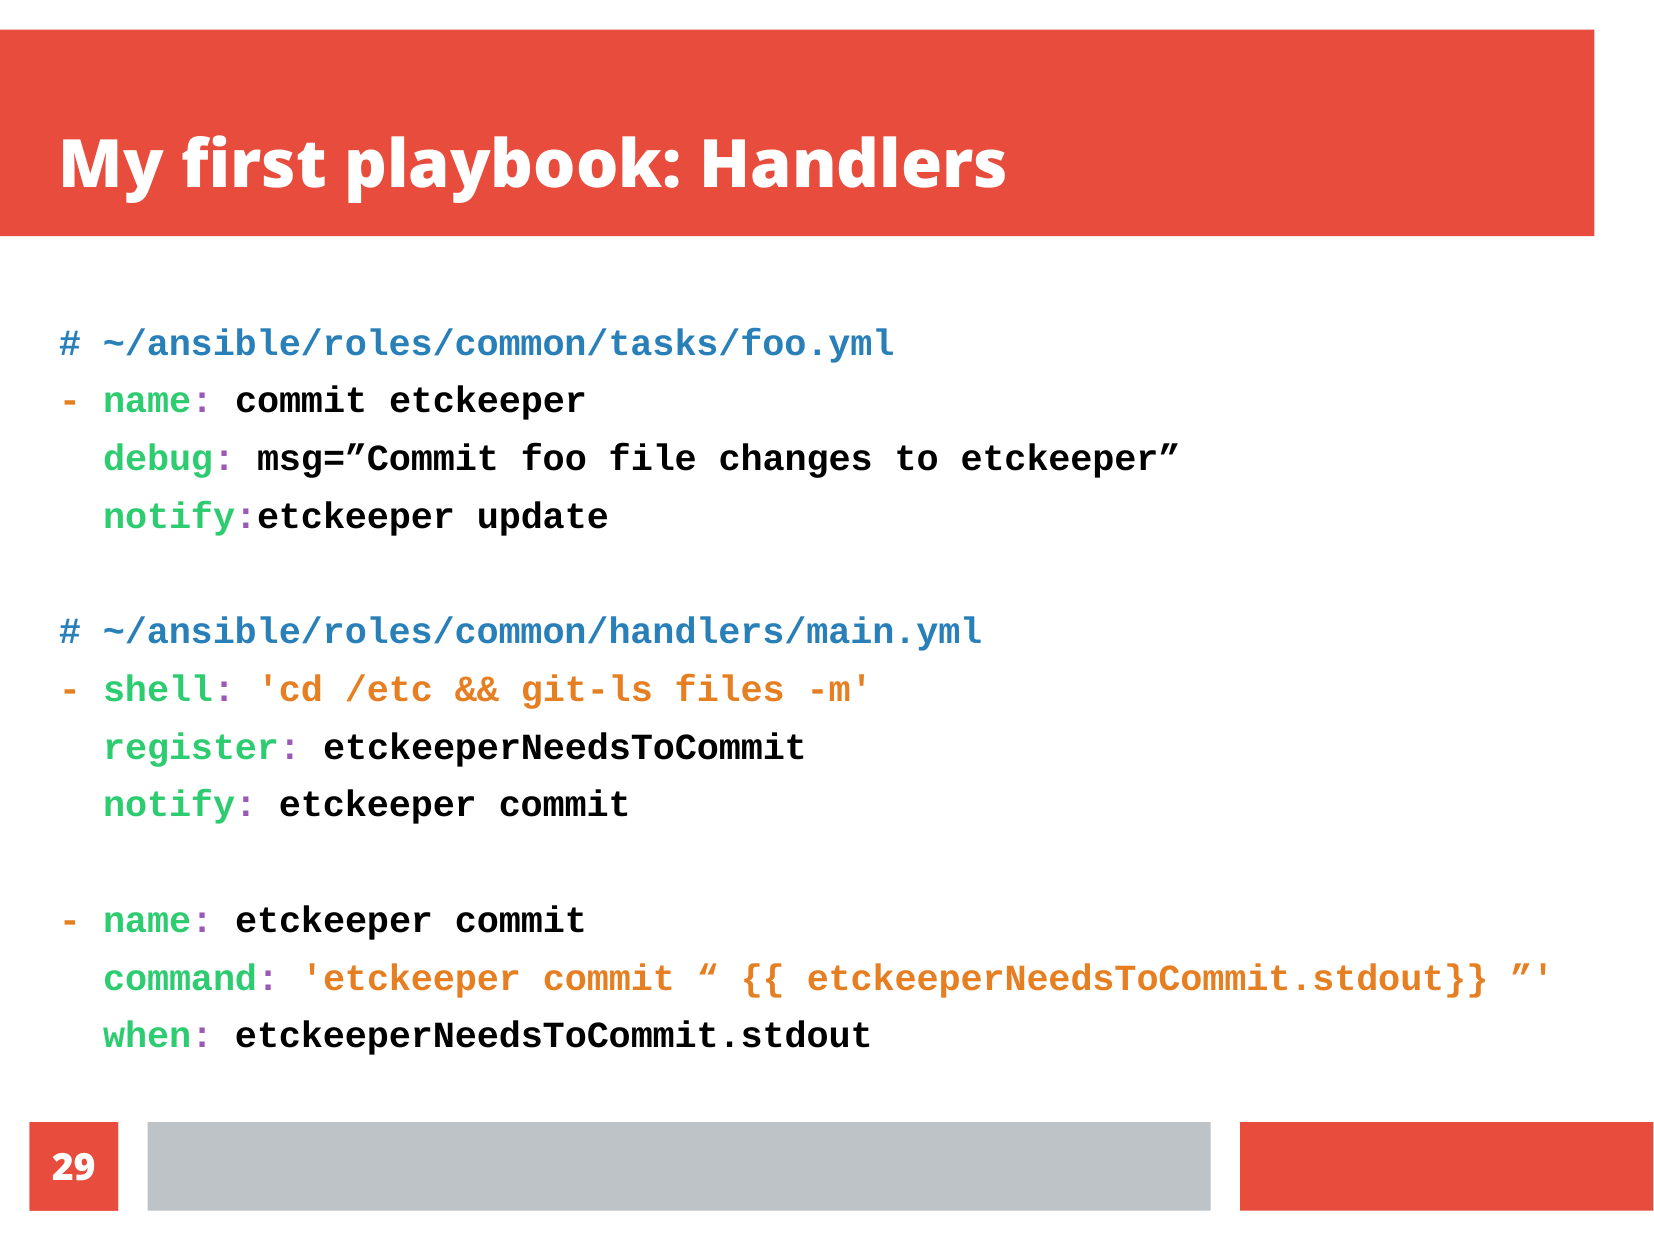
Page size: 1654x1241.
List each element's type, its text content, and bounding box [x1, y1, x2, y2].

list # ~/ansible/roles/common/tasks/foo.yml - name: commit etckeeper debug: msg=”Commit foo file changes to etckeeper” notify:etckeeper update # ~/ansible/roles/common/handlers/main.yml - shell: 'cd /etc && git-ls files -m' register: etckeeperNeedsToCommit notify: etckeeper commit - name: etckeeper commit command: 'etckeeper commit “ {{ etckeeperNeedsToCommit.stdout}} ”' when: etckeeperNeedsToCommit.stdout [59, 324, 1565, 1093]
title My first playbook: Handlers [59, 59, 1595, 207]
